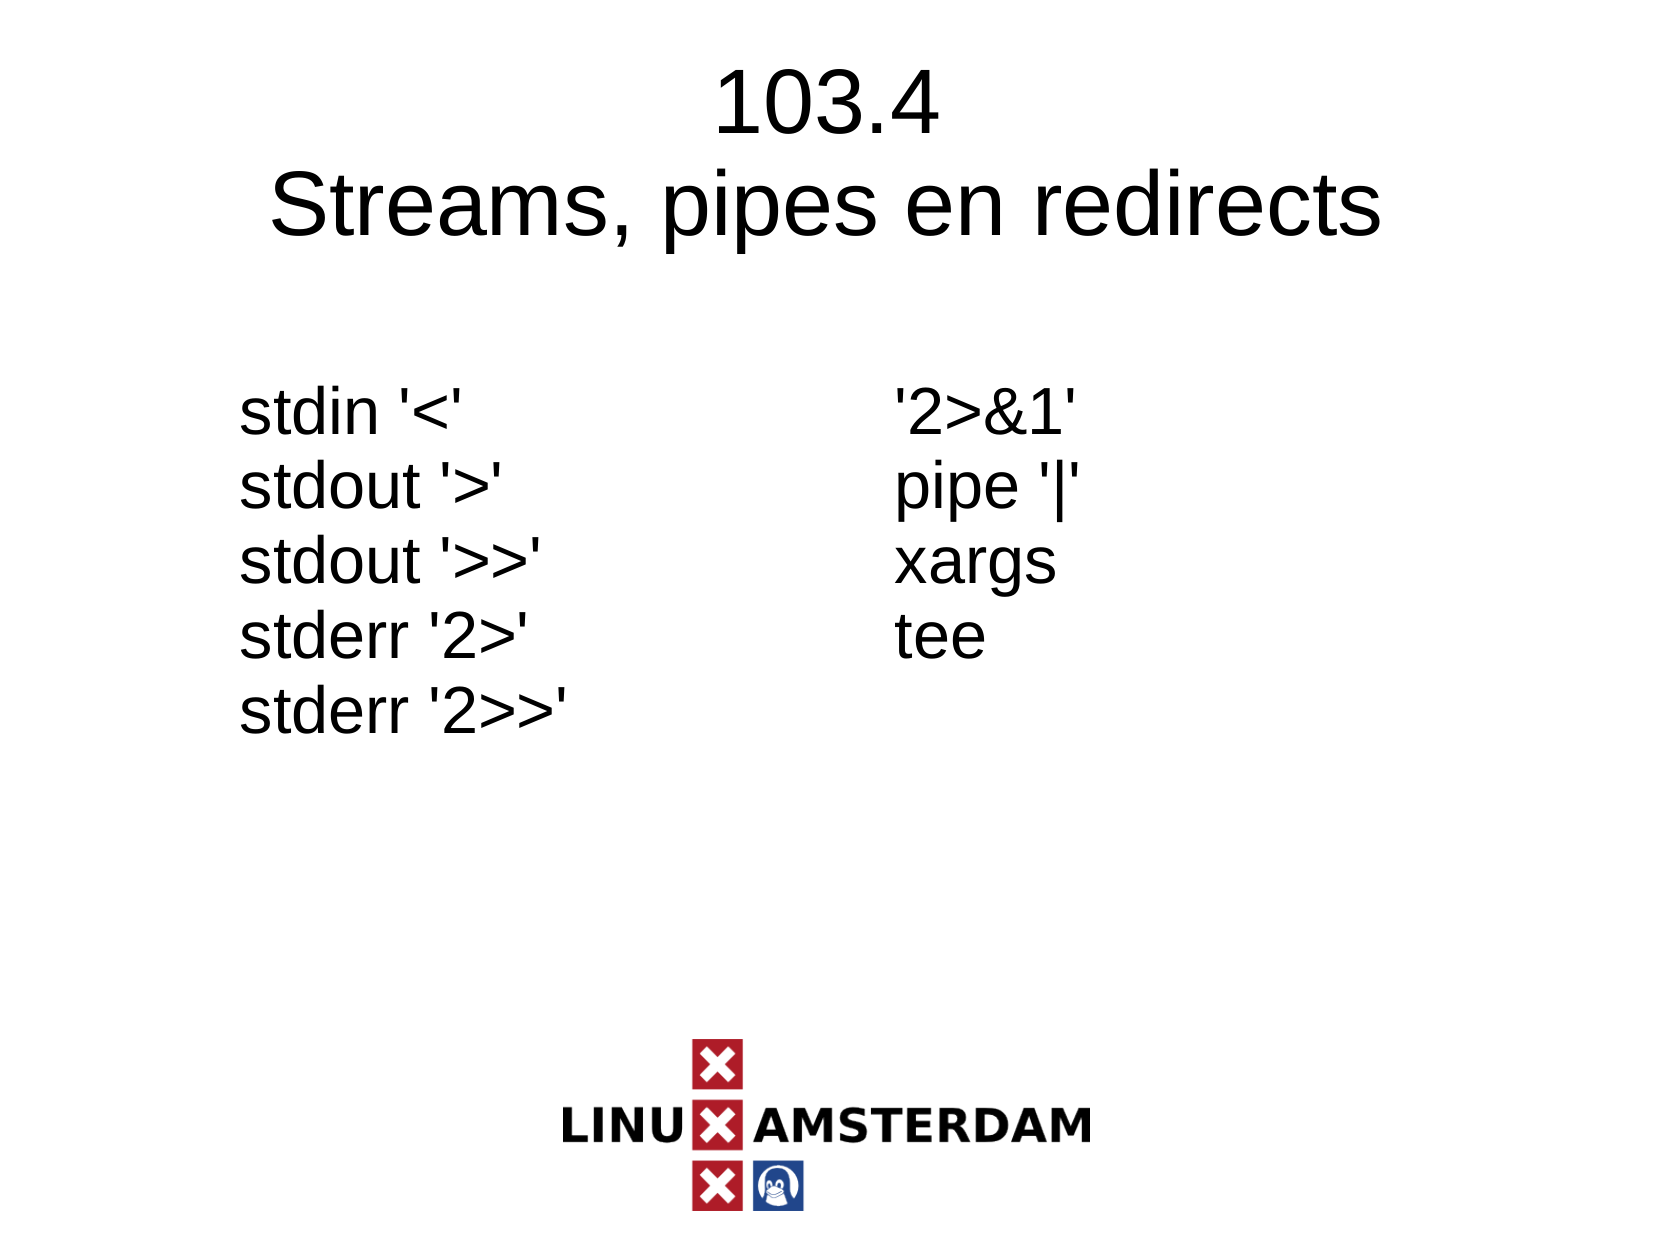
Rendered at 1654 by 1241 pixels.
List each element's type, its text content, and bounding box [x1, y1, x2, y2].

title 103.4 Streams, pipes en redirects [82, 49, 1571, 257]
table_header '2>&1' pipe '|' xargs tee [881, 367, 1535, 1083]
table_header stdin '<' stdout '>' stdout '>>' stderr '2>' stderr '2>>' [226, 367, 880, 1083]
picture [563, 1039, 1090, 1211]
